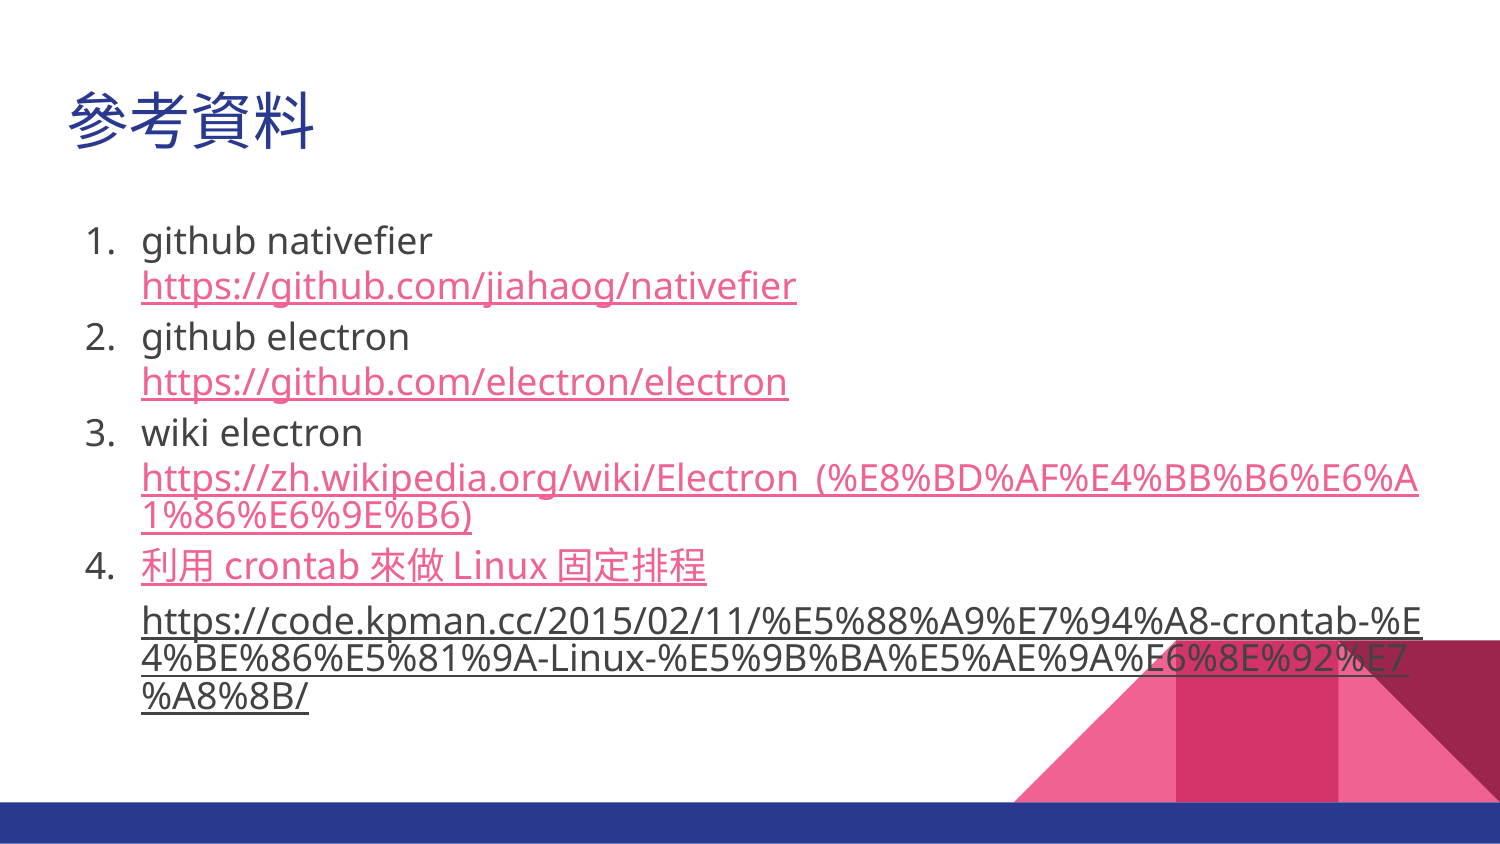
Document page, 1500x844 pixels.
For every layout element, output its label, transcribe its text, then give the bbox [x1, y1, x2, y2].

list github nativefier https://github.com/jiahaog/nativefier github electron https://github.com/electron/electron wiki electron https://zh.wikipedia.org/wiki/Electron_(%E8%BD%AF%E4%BB%B6%E6%A1%86%E6%9E%B6) 利用 crontab 來做 Linux 固定排程https://code.kpman.cc/2015/02/11/%E5%88%A9%E7%94%A8-crontab-%E4%BE%86%E5%81%9A-Linux-%E5%9B%BA%E5%AE%9A%E6%8E%92%E7%A8%8B/ [51, 201, 1449, 833]
title 參考資料 [51, 67, 1449, 167]
